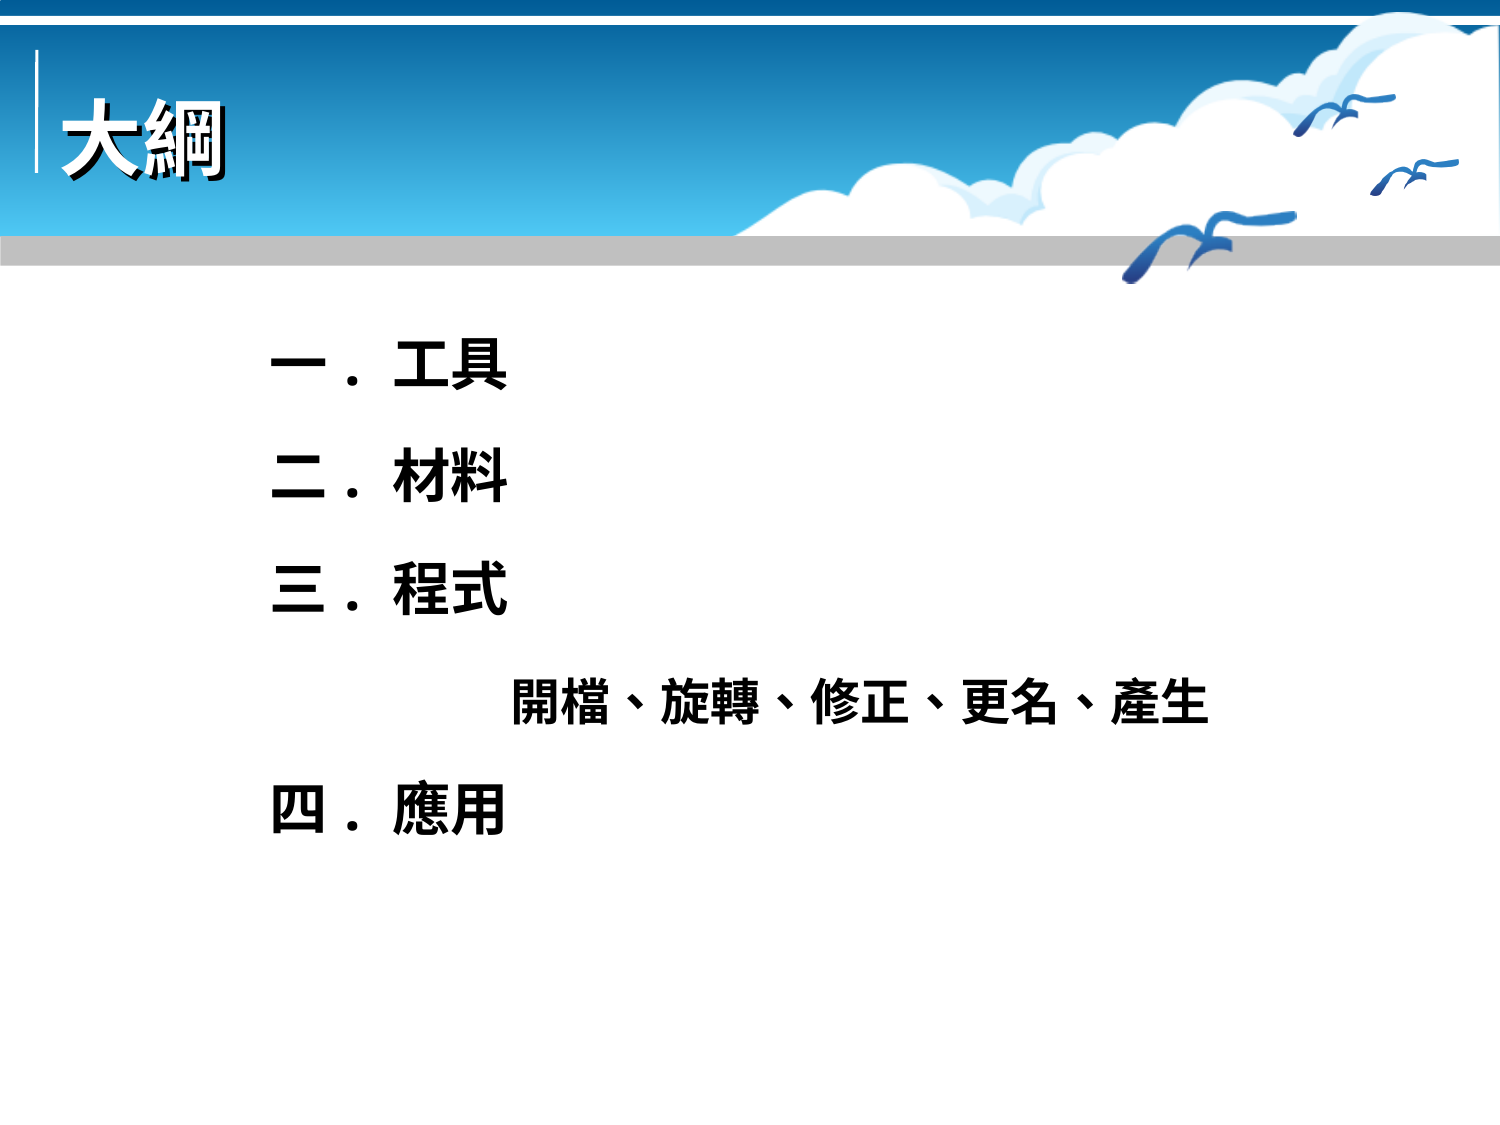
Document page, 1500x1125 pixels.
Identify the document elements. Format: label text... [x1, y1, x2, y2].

list 一. 工具 二. 材料 三. 程式 開檔、旋轉、修正、更名、產生 四. 應用 [269, 298, 1210, 997]
title 大綱 [59, 86, 1465, 186]
picture [730, 12, 1500, 284]
